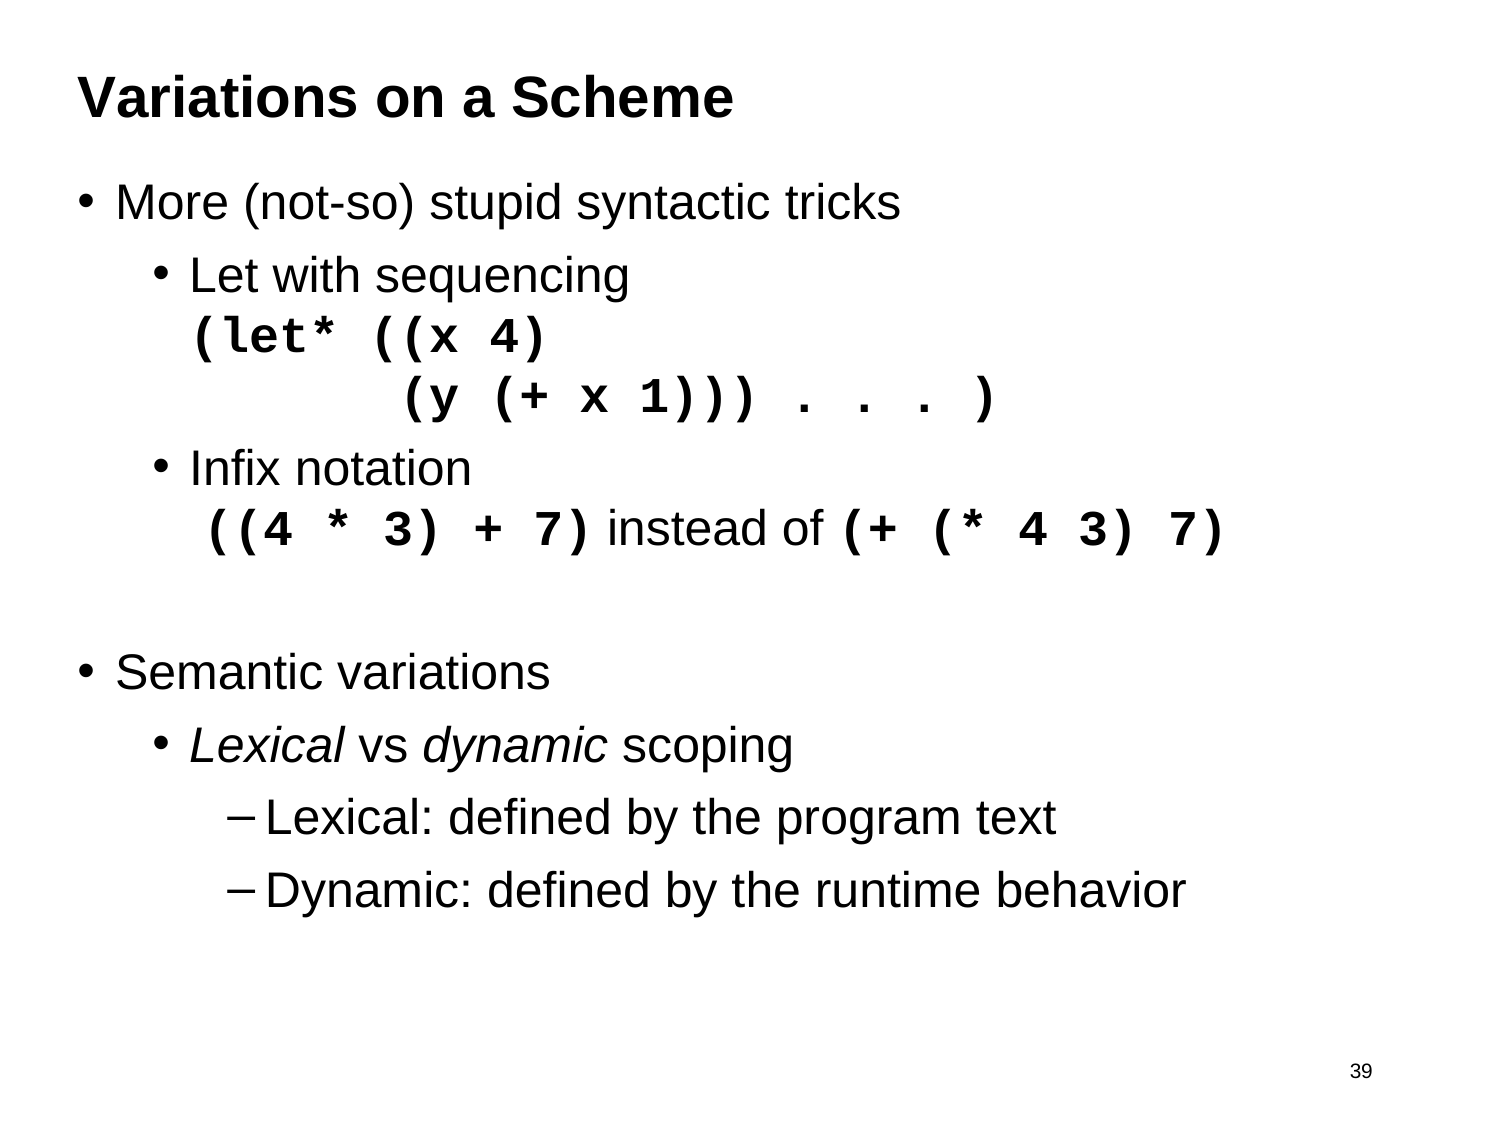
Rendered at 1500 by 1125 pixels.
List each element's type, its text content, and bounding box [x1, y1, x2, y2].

text_box <number> [1025, 1049, 1388, 1101]
text_box Variations on a Scheme [62, 24, 1338, 162]
text_box More (not-so) stupid syntactic tricks Let with sequencing (let* ((x 4) (y (+ x 1))) . . . ) Infix notation ((4 * 3) + 7) instead of (+ (* 4 3) 7) Semantic variations Lexical vs dynamic scoping Lexical: defined by the program text Dynamic: defined by the runtime behavior [62, 162, 1450, 1000]
